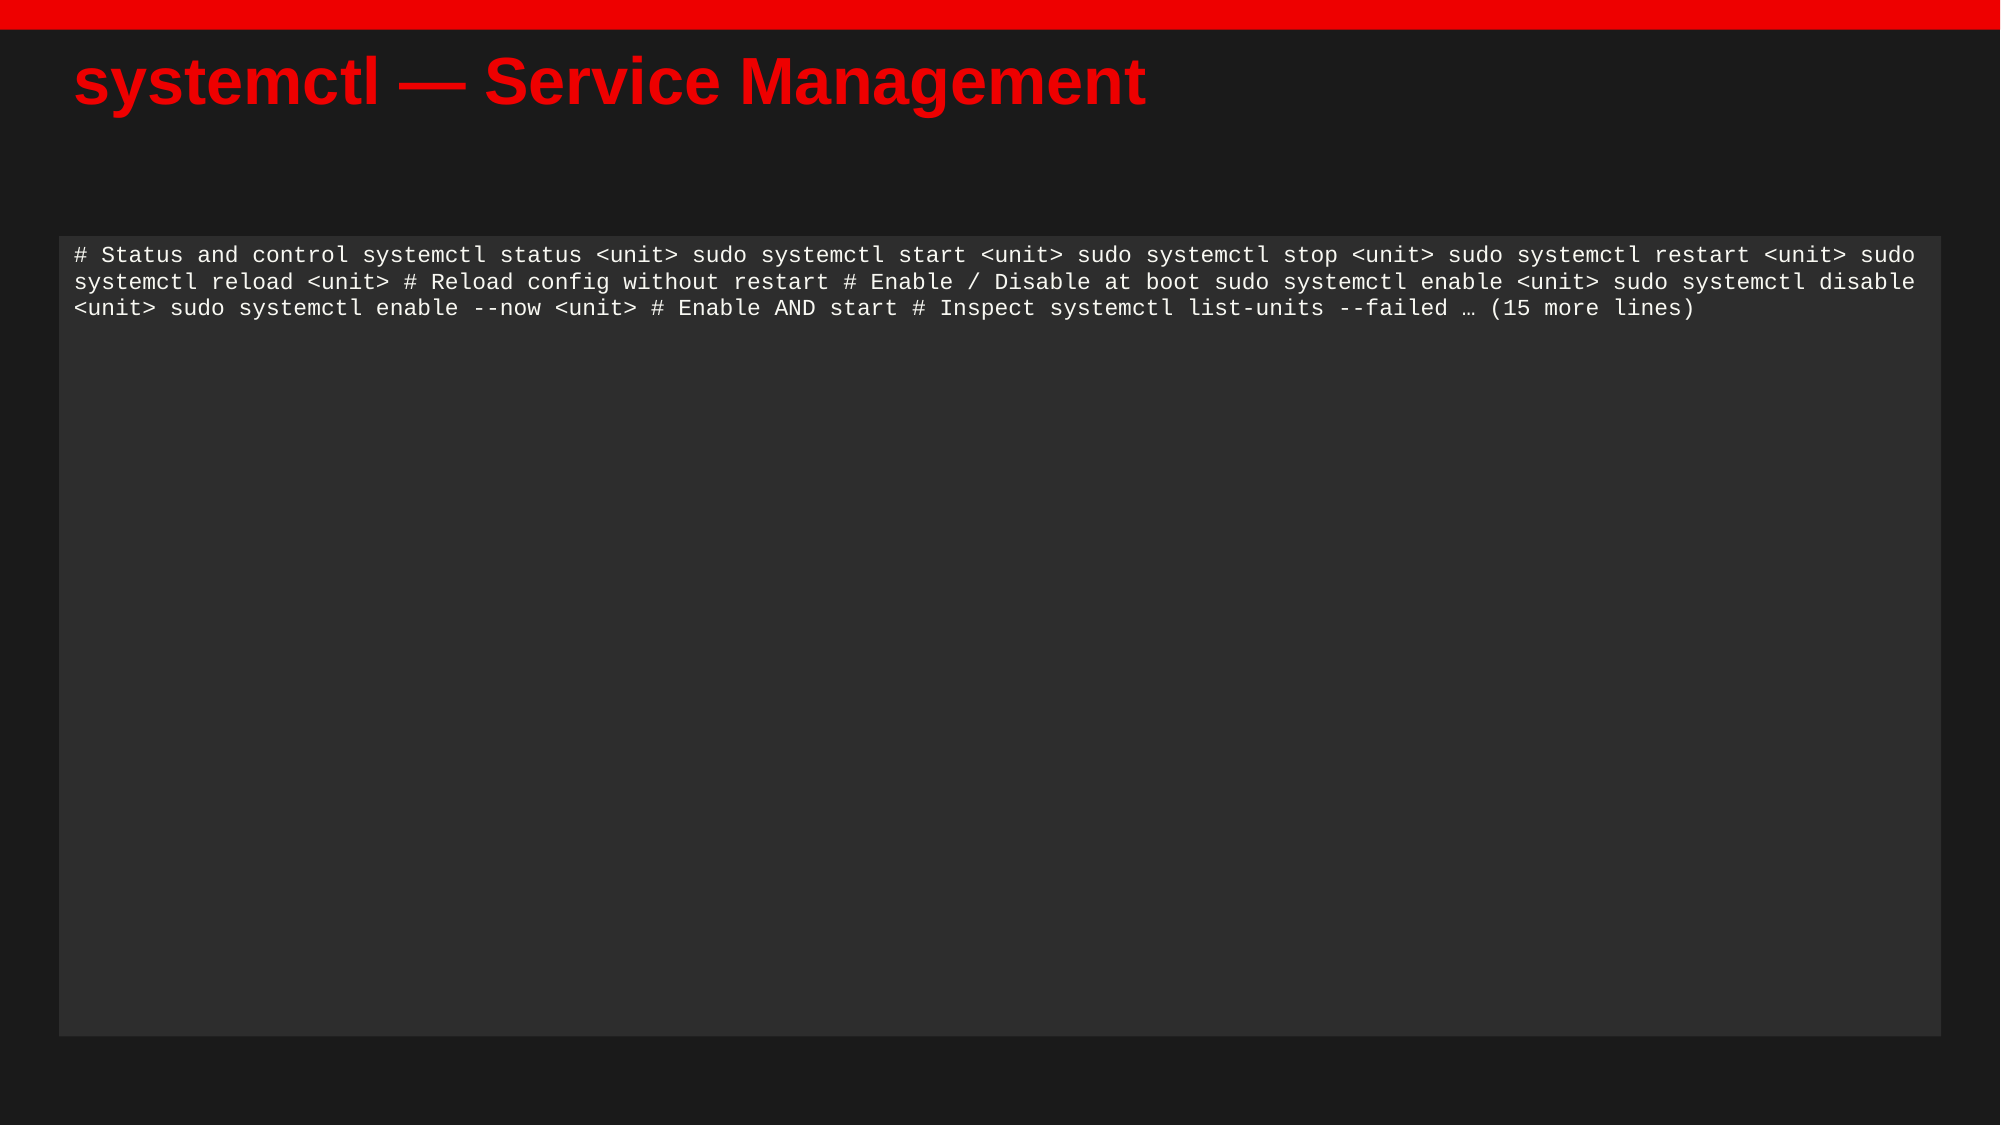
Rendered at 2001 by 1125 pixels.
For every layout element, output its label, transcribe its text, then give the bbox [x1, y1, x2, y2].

text_box # Status and control systemctl status <unit> sudo systemctl start <unit> sudo systemctl stop <unit> sudo systemctl restart <unit> sudo systemctl reload <unit> # Reload config without restart # Enable / Disable at boot sudo systemctl enable <unit> sudo systemctl disable <unit> sudo systemctl enable --now <unit> # Enable AND start # Inspect systemctl list-units --failed … (15 more lines) [59, 236, 1942, 1037]
text_box systemctl — Service Management [59, 36, 1942, 208]
text_box [0, 0, 2001, 30]
